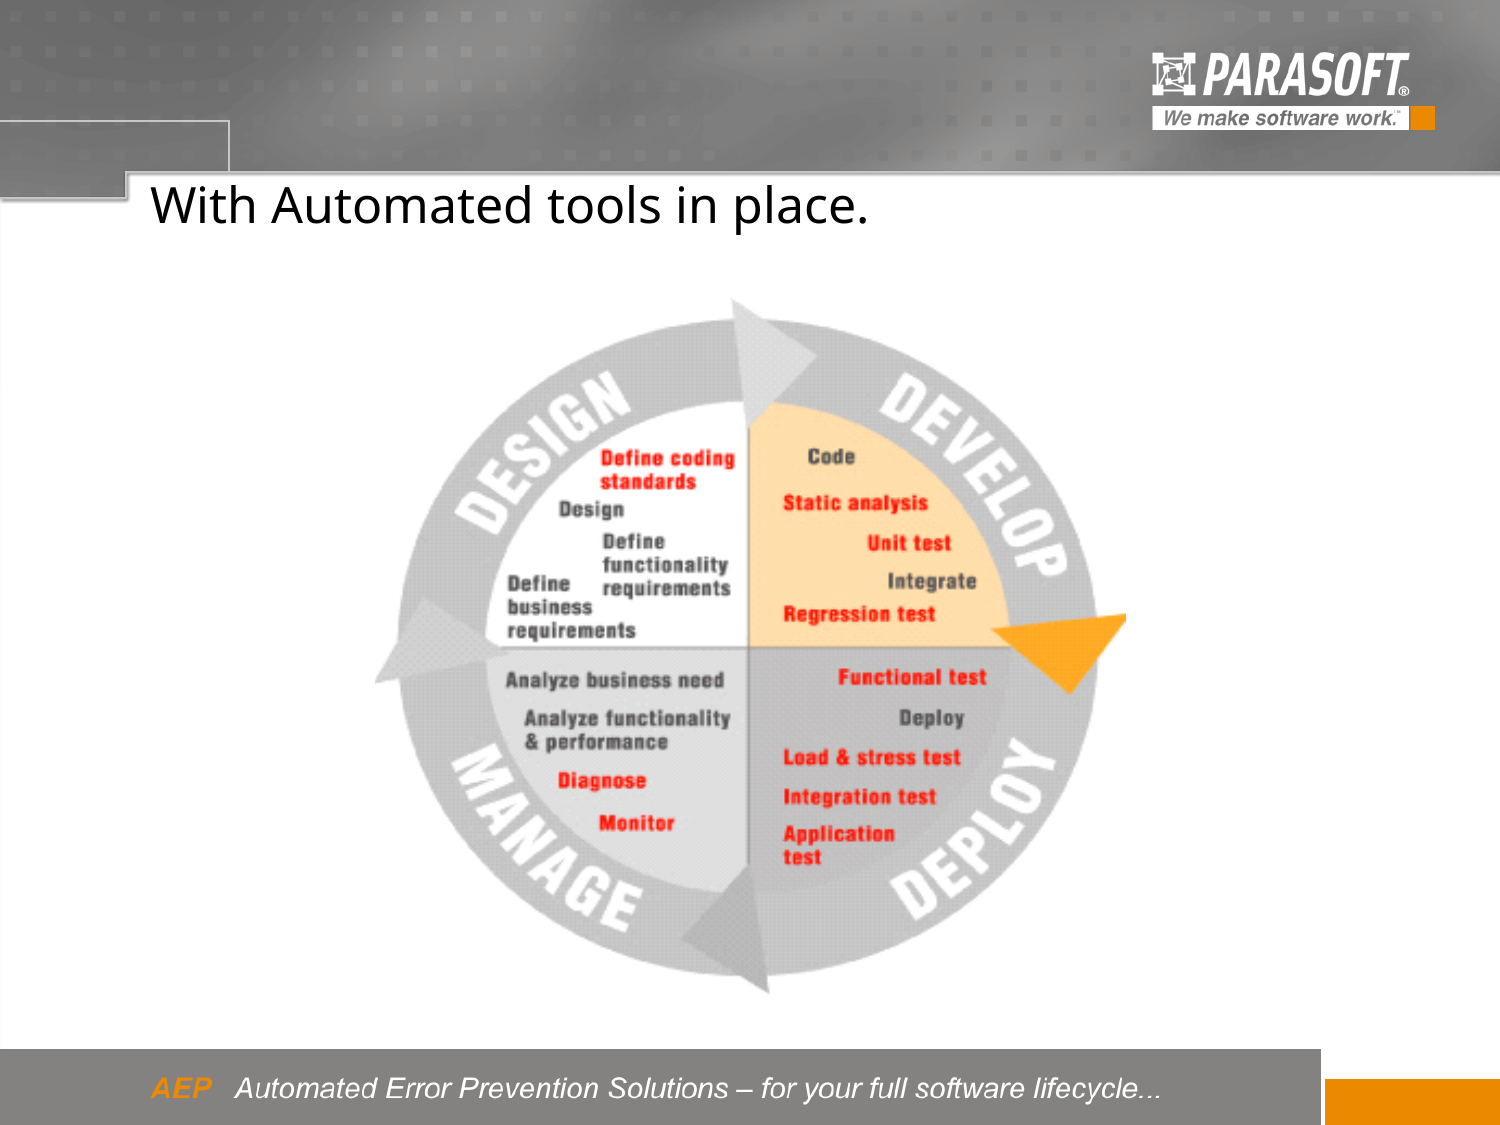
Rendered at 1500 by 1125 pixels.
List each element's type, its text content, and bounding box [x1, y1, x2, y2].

picture [0, 0, 1500, 1125]
title With Automated tools in place. [150, 173, 1426, 235]
